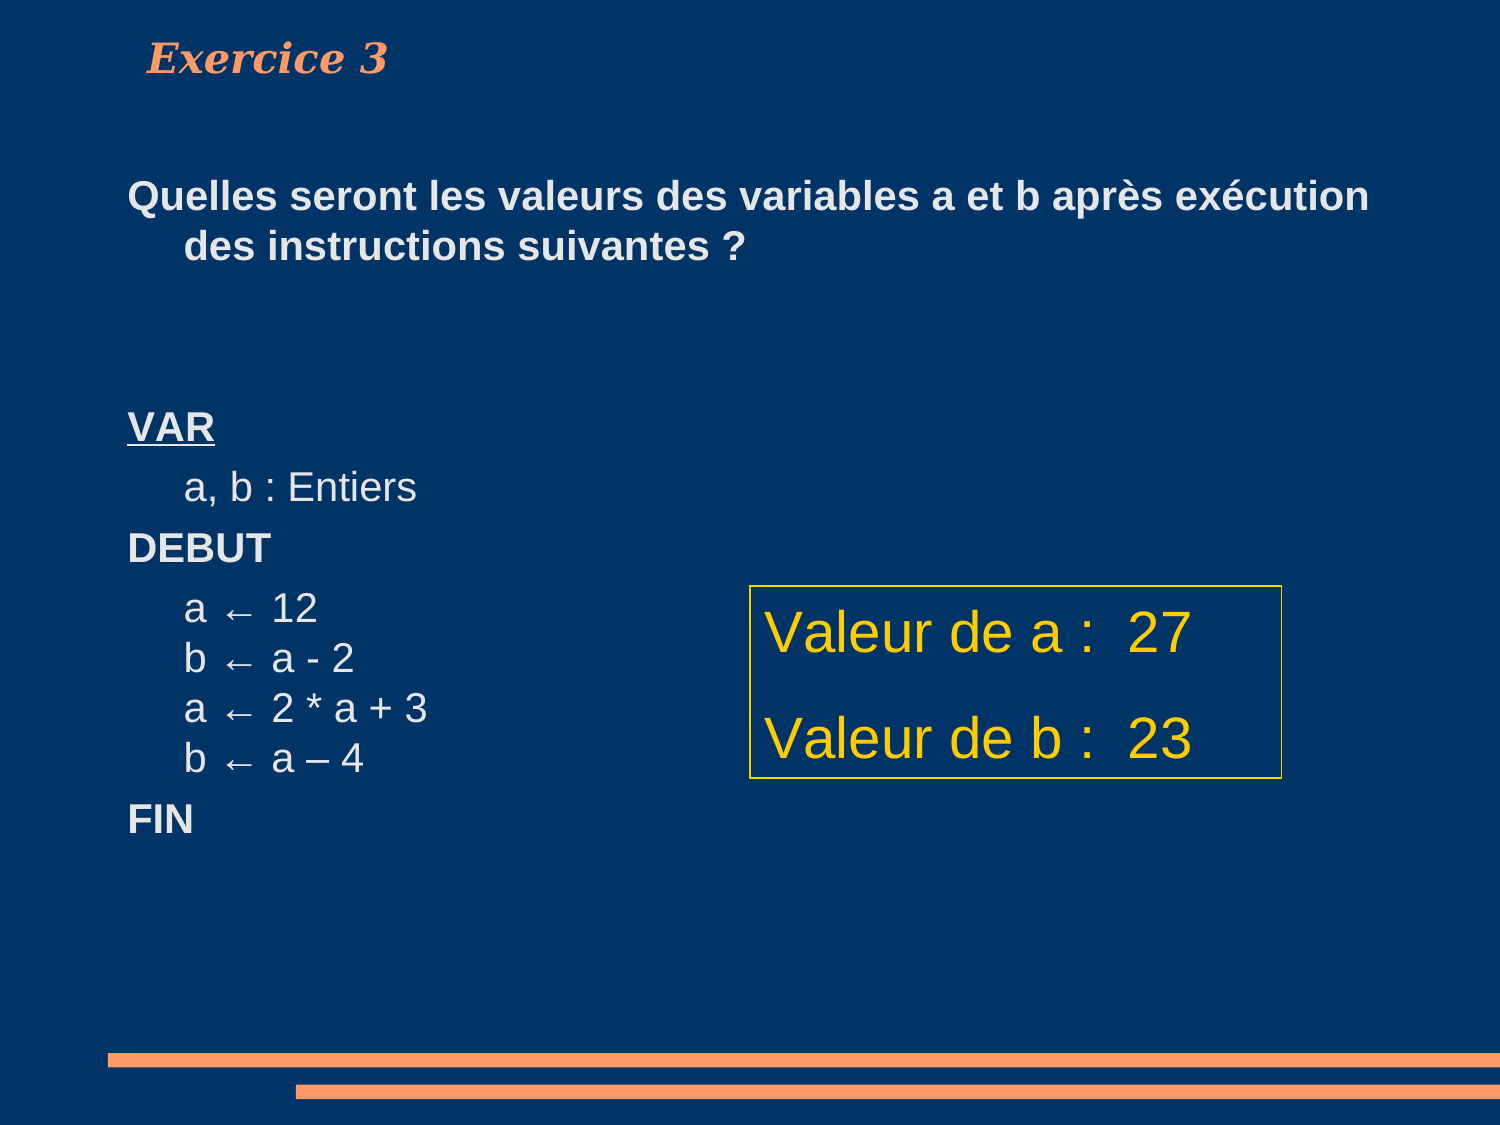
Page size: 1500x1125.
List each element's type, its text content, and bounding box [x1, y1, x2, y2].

text_box Valeur de a : 27 Valeur de b : 23 [750, 586, 1282, 779]
title Exercice 3 [112, 0, 1388, 114]
list Quelles seront les valeurs des variables a et b après exécution des instructions suivantes ? VAR a, b : Entiers DEBUT a ← 12 b ← a - 2 a ← 2 * a + 3 b ← a – 4 FIN [112, 160, 1388, 1000]
